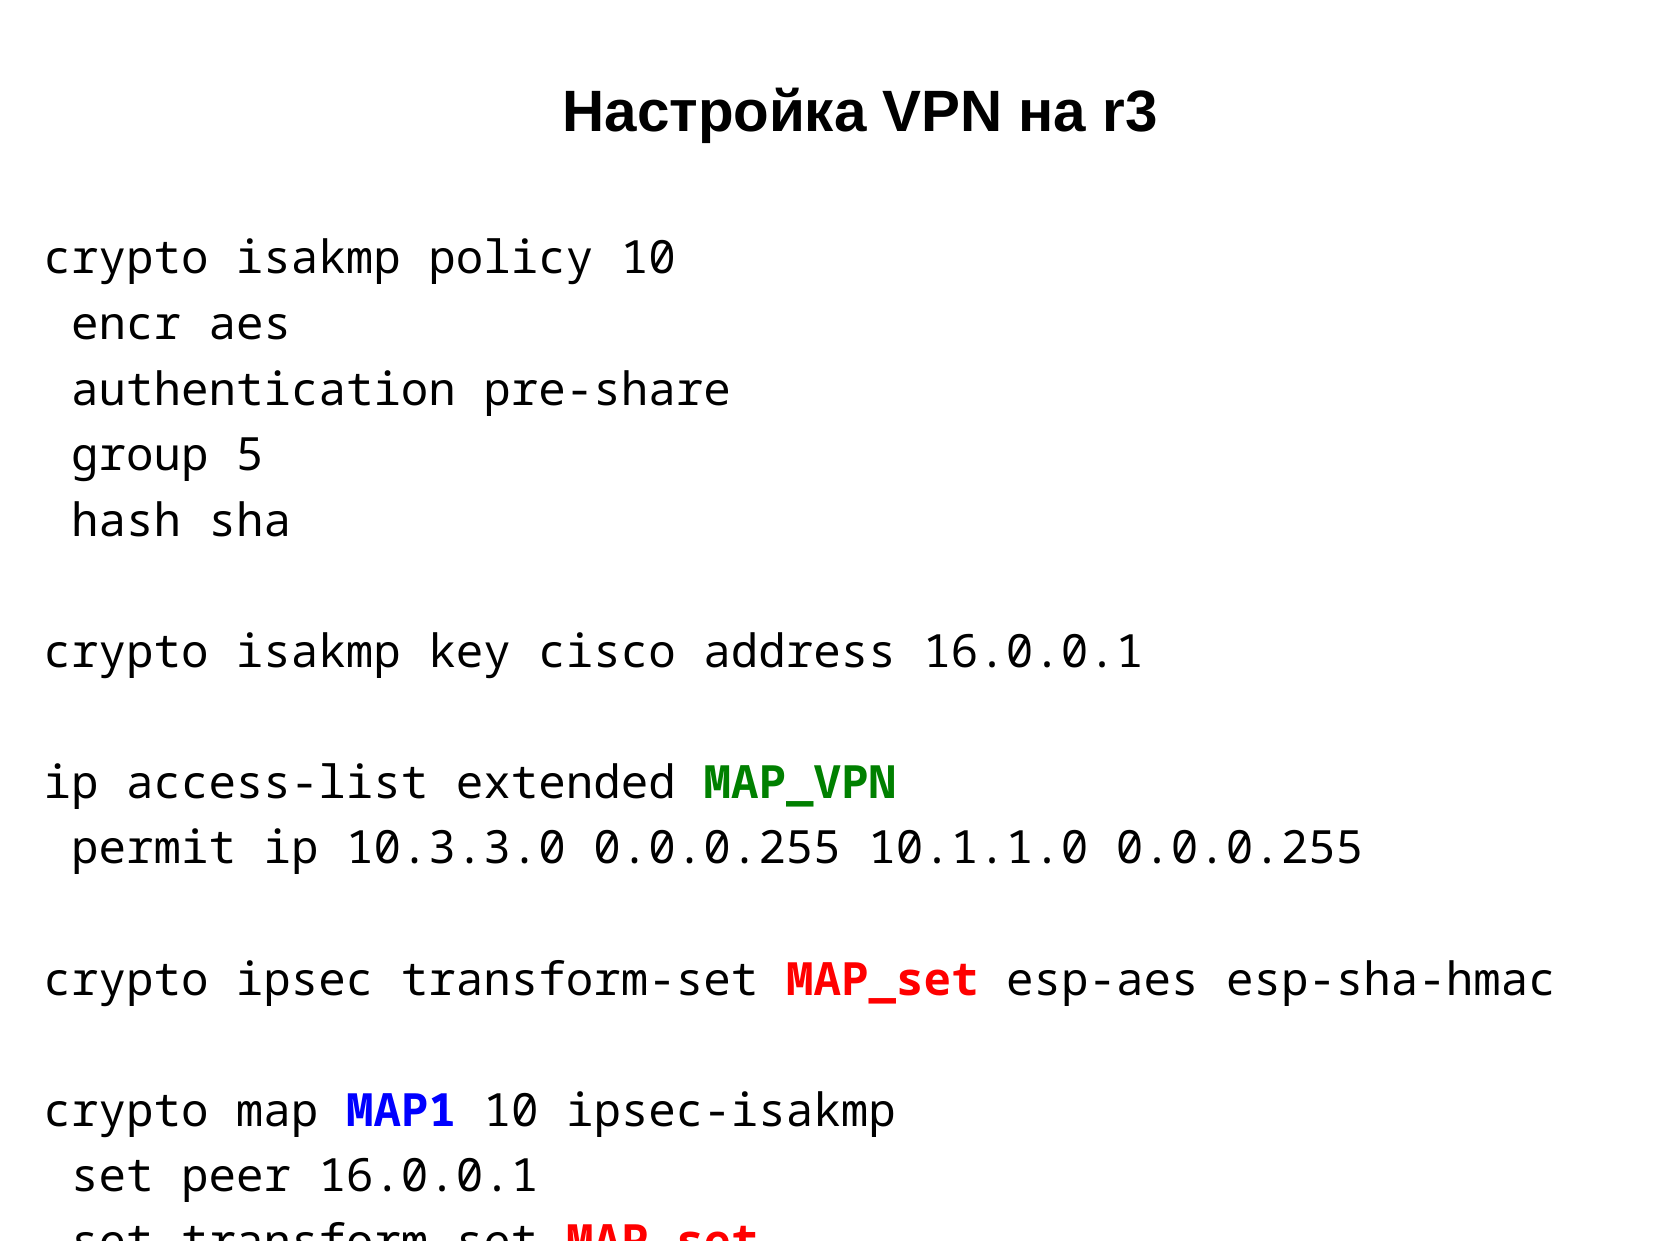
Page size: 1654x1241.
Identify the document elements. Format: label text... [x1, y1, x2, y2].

list crypto isakmp policy 10 encr aes authentication pre-share group 5 hash sha crypto isakmp key cisco address 16.0.0.1 ip access-list extended MAP_VPN permit ip 10.3.3.0 0.0.0.255 10.1.1.0 0.0.0.255 crypto ipsec transform-set MAP_set esp-aes esp-sha-hmac crypto map MAP1 10 ipsec-isakmp set peer 16.0.0.1 set transform-set MAP_set match address MAP_VPN interface FastEthernet0/0 crypto map MAP1 [37, 225, 1613, 1198]
text_box Настройка VPN на r3 [123, 41, 1597, 151]
